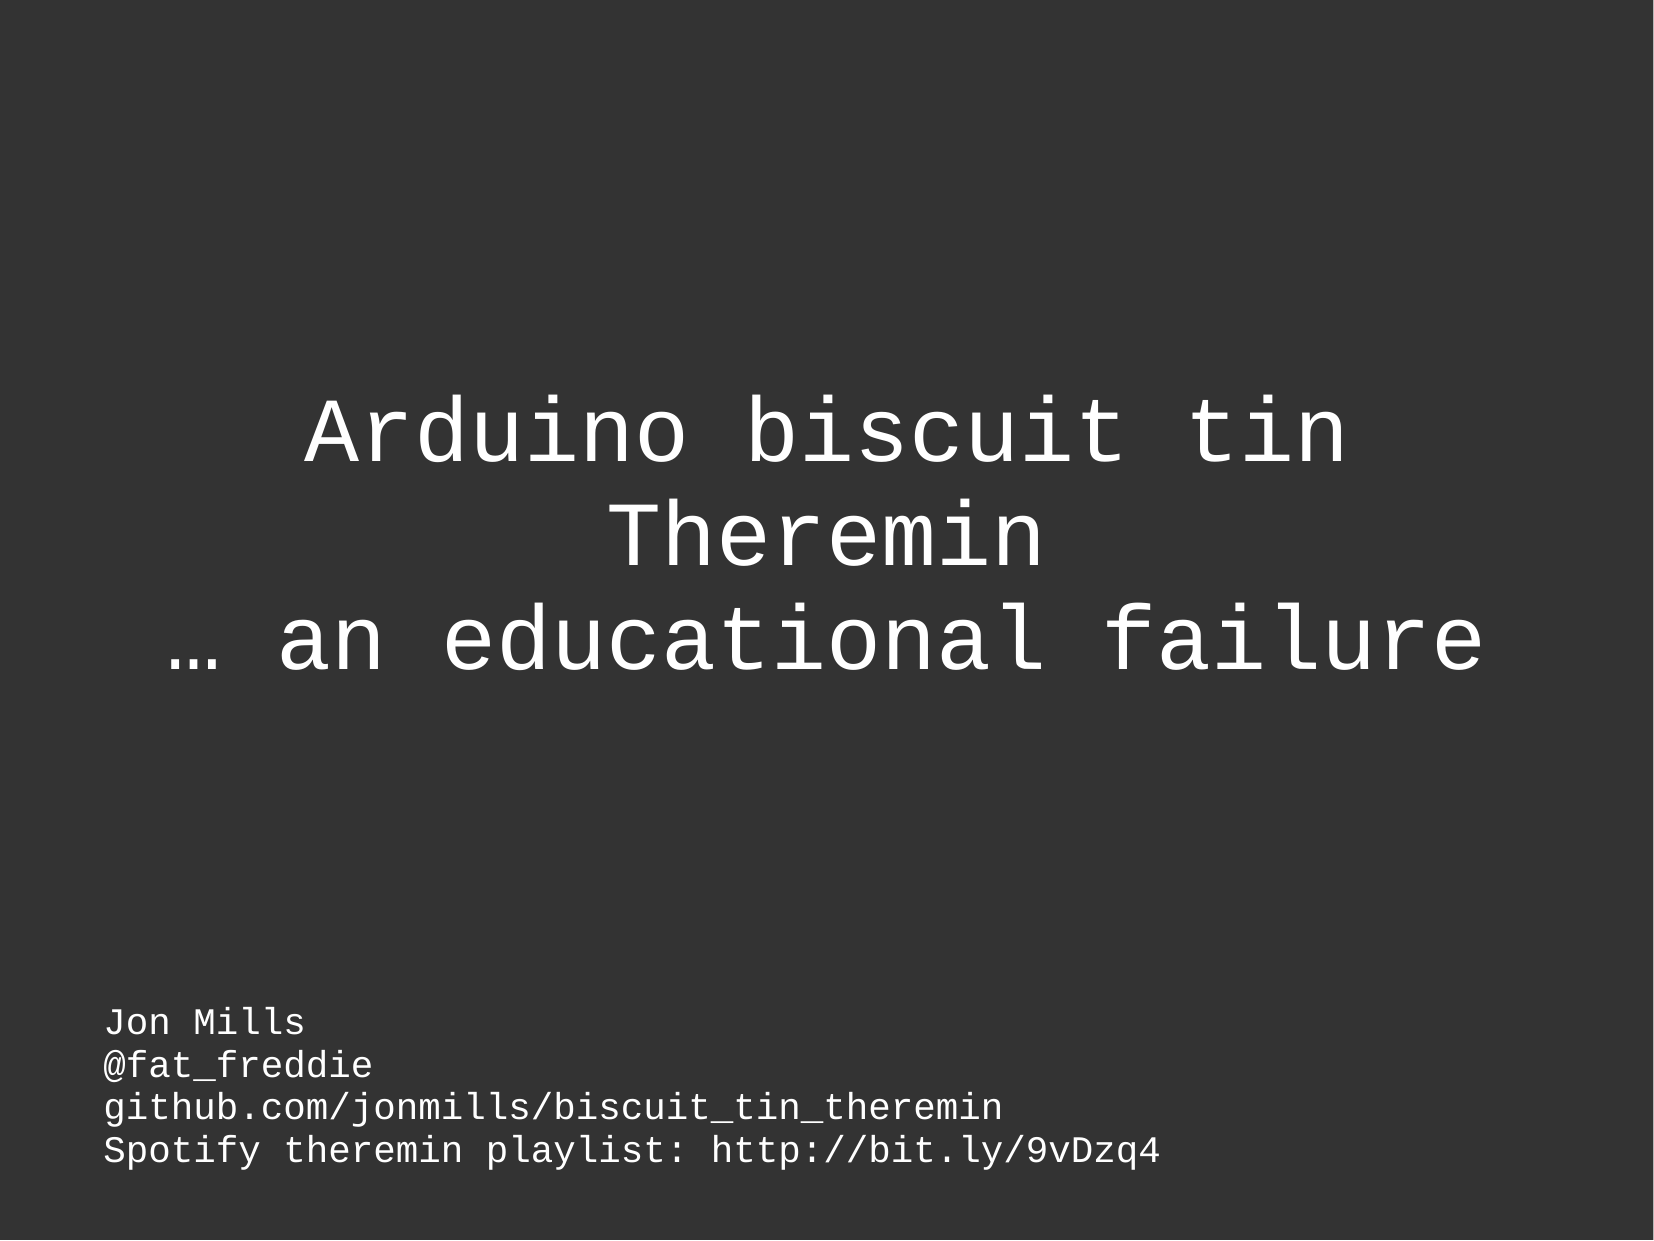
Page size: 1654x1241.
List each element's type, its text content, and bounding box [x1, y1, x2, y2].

subtitle Arduino biscuit tin Theremin … an educational failure [82, 49, 1571, 1109]
text_box Jon Mills @fat_freddie github.com/jonmills/biscuit_tin_theremin Spotify theremin playlist: http://bit.ly/9vDzq4 [88, 996, 1176, 1182]
